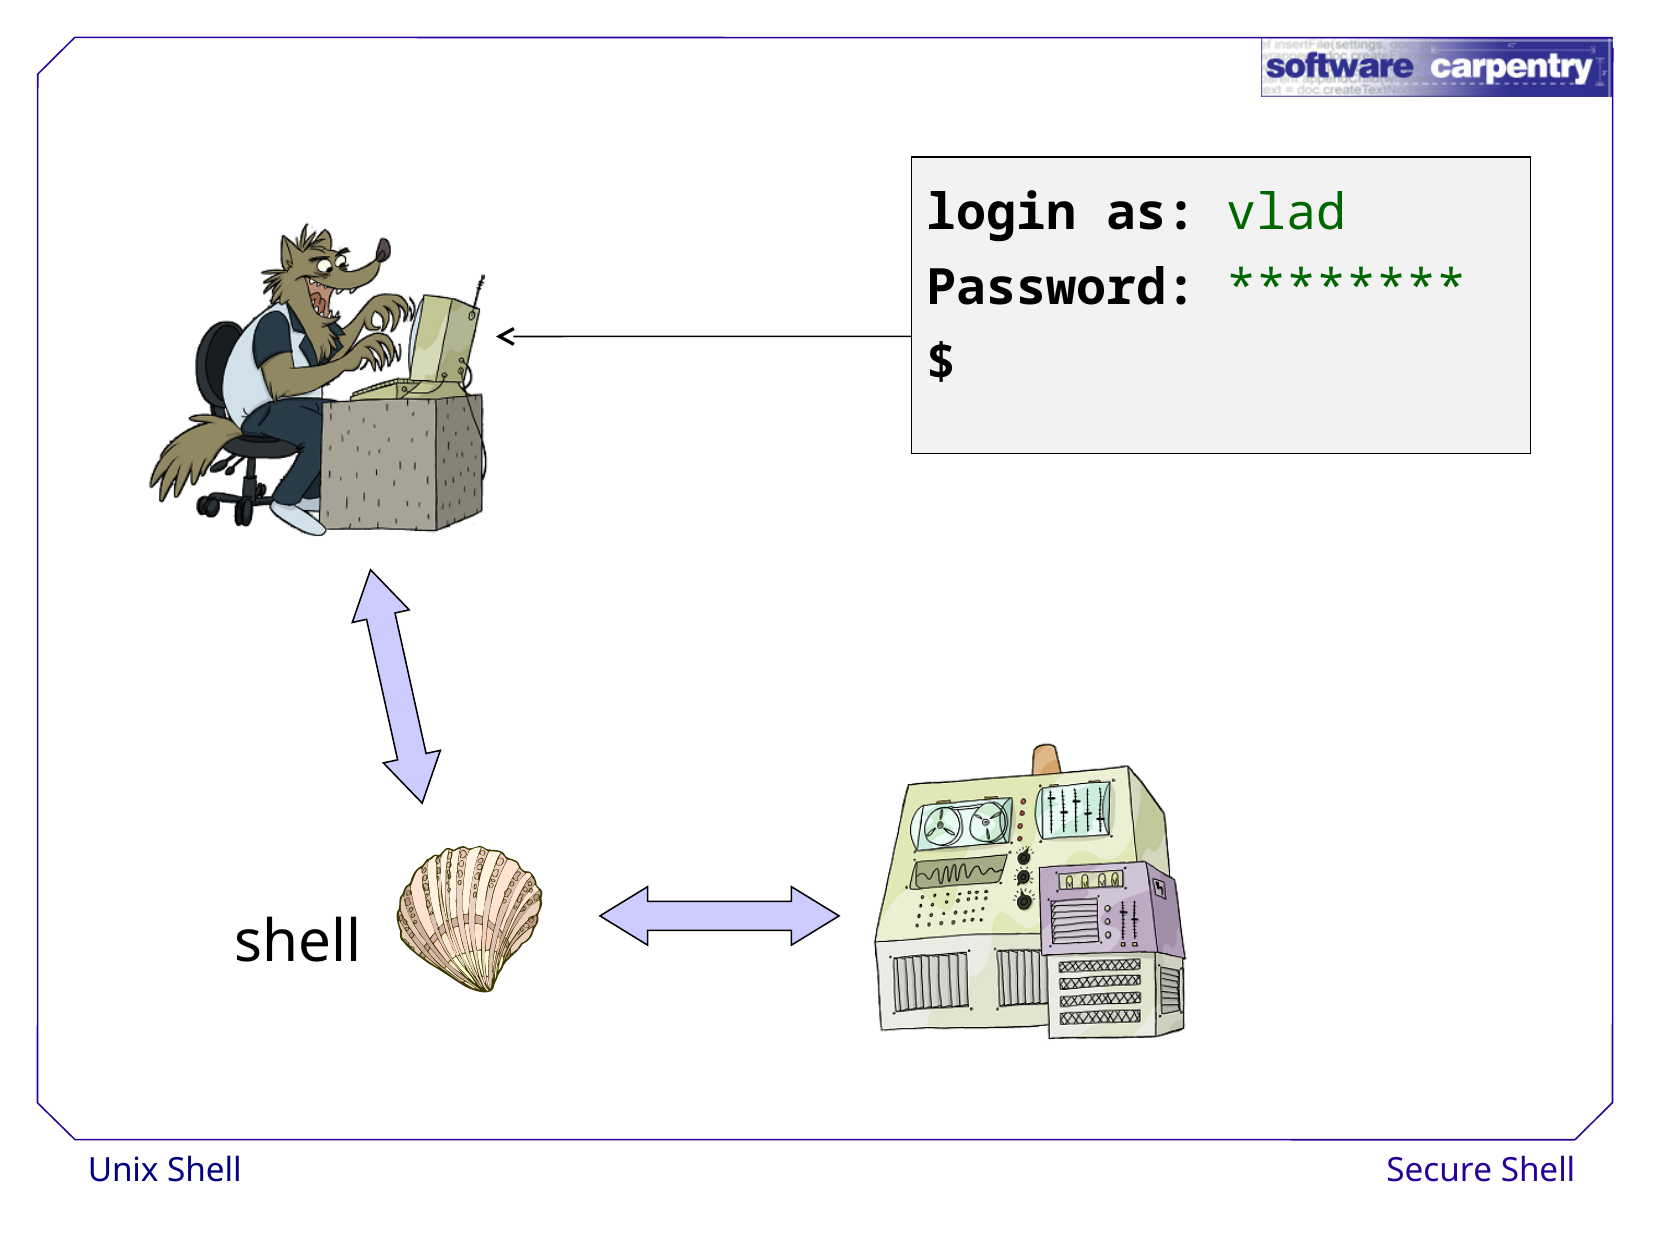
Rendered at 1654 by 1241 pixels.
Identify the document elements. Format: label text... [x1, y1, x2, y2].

text_box [599, 886, 840, 946]
picture [1261, 39, 1613, 97]
text_box login as: vlad Password: ******** $ [911, 156, 1531, 454]
picture [839, 710, 1228, 1063]
text_box [352, 569, 441, 804]
picture [137, 203, 516, 567]
text_box shell [145, 860, 395, 981]
picture [395, 843, 545, 997]
